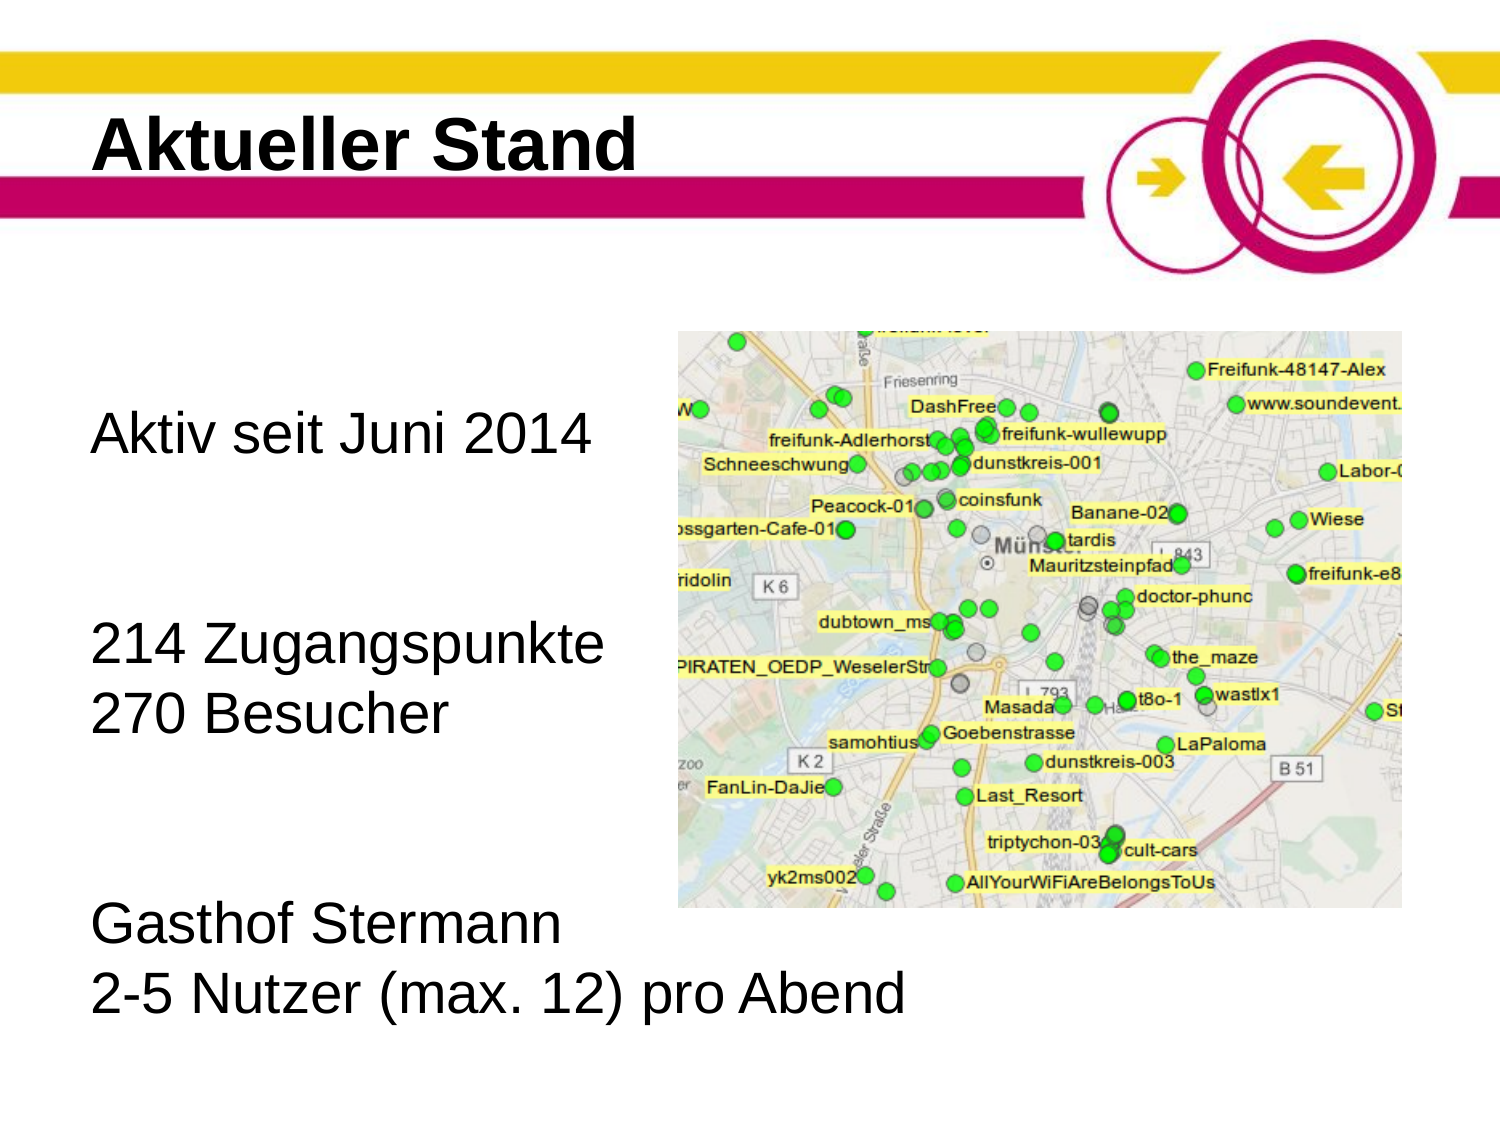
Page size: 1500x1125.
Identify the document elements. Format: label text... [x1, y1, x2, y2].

text_box Aktueller Stand [75, 12, 1425, 200]
picture [678, 331, 1402, 908]
text_box Aktiv seit Juni 2014 214 Zugangspunkte 270 Besucher Gasthof Stermann 2-5 Nutzer (max. 12) pro Abend [75, 310, 1425, 1125]
